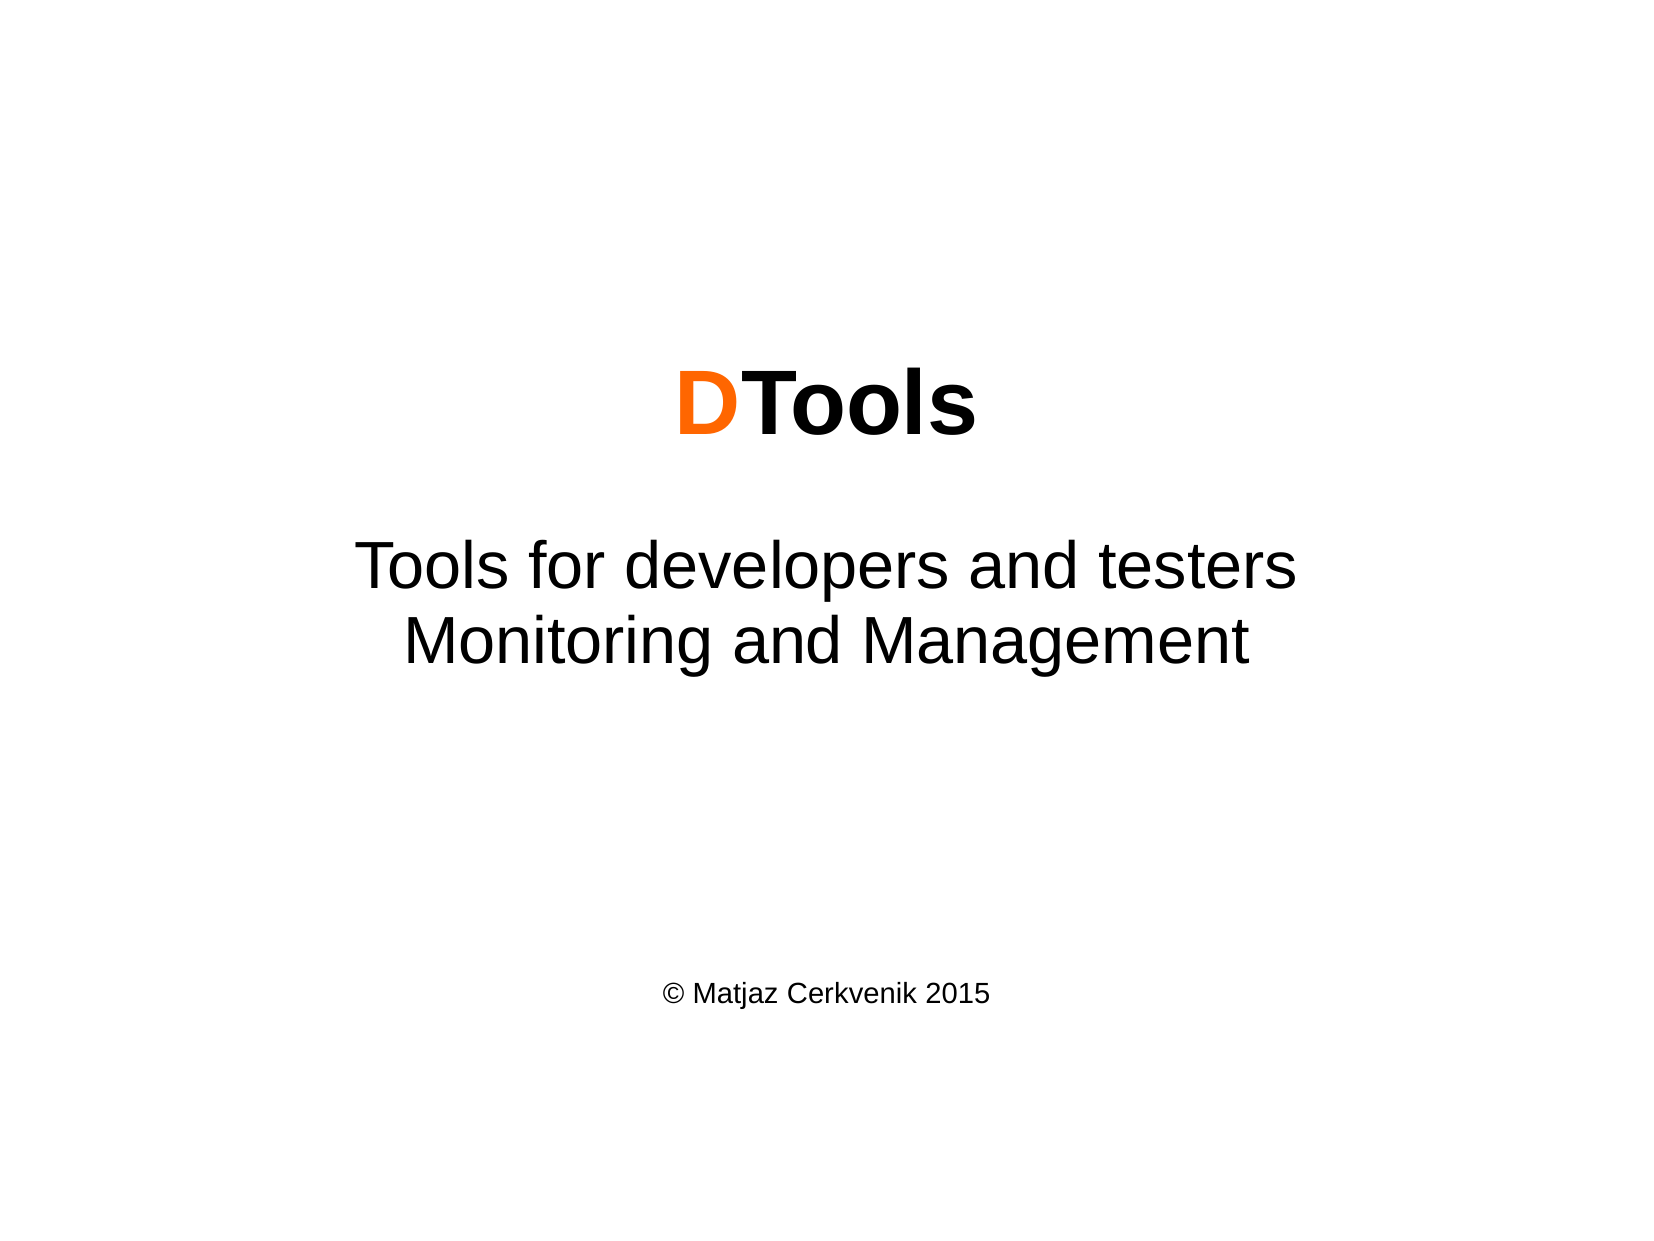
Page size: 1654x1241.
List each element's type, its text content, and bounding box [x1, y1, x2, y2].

subtitle DTools Tools for developers and testers Monitoring and Management © Matjaz Cerkvenik 2015 [82, 135, 1571, 1124]
